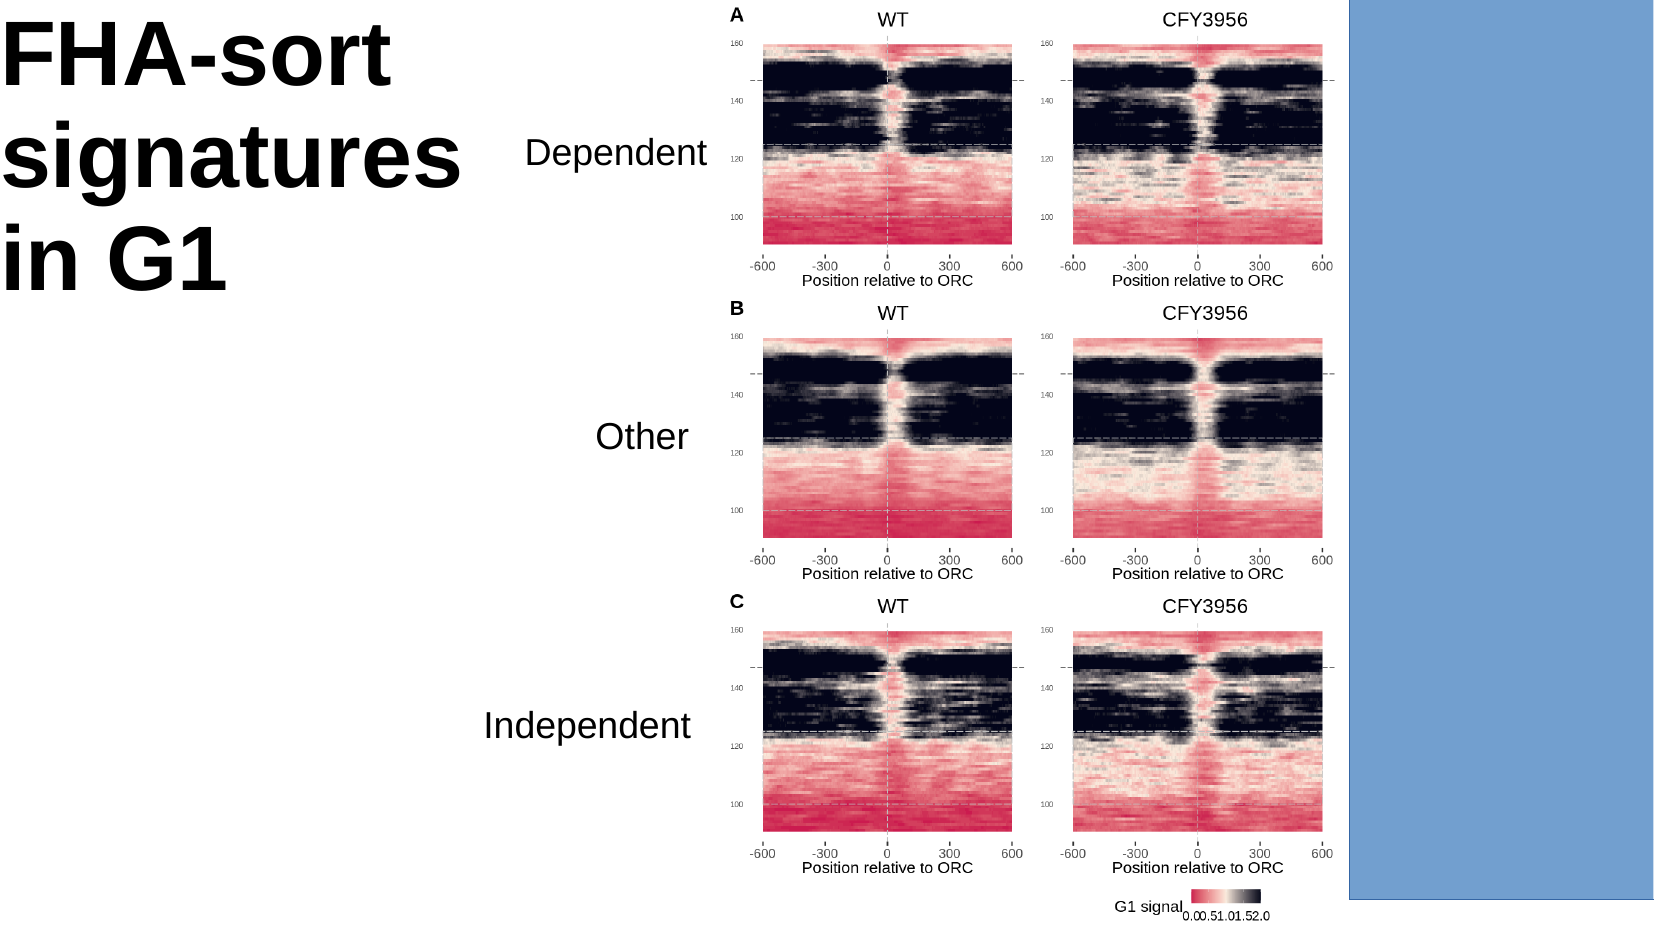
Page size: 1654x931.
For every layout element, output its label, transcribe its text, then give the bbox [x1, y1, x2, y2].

text_box Independent [468, 697, 706, 754]
text_box [1349, 0, 1654, 900]
text_box Other [580, 407, 705, 465]
text_box Dependent [509, 124, 723, 182]
picture [722, 0, 1653, 931]
title FHA-sort signatures in G1 [0, 2, 526, 310]
